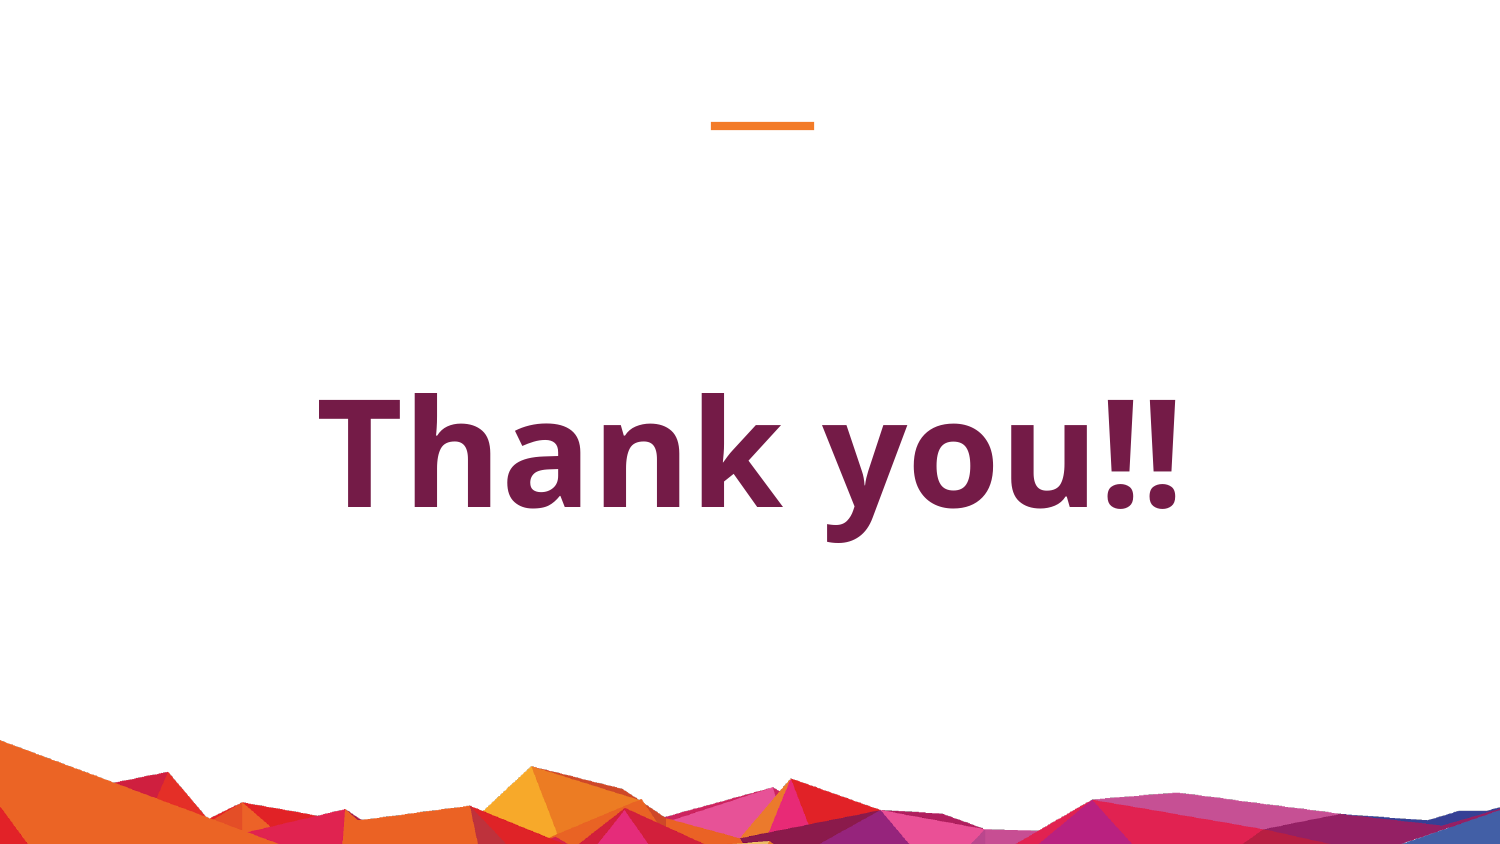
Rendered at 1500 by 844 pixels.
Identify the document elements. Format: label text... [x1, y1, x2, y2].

text_box Thank you!! [75, 38, 1426, 730]
picture [0, 740, 1500, 844]
